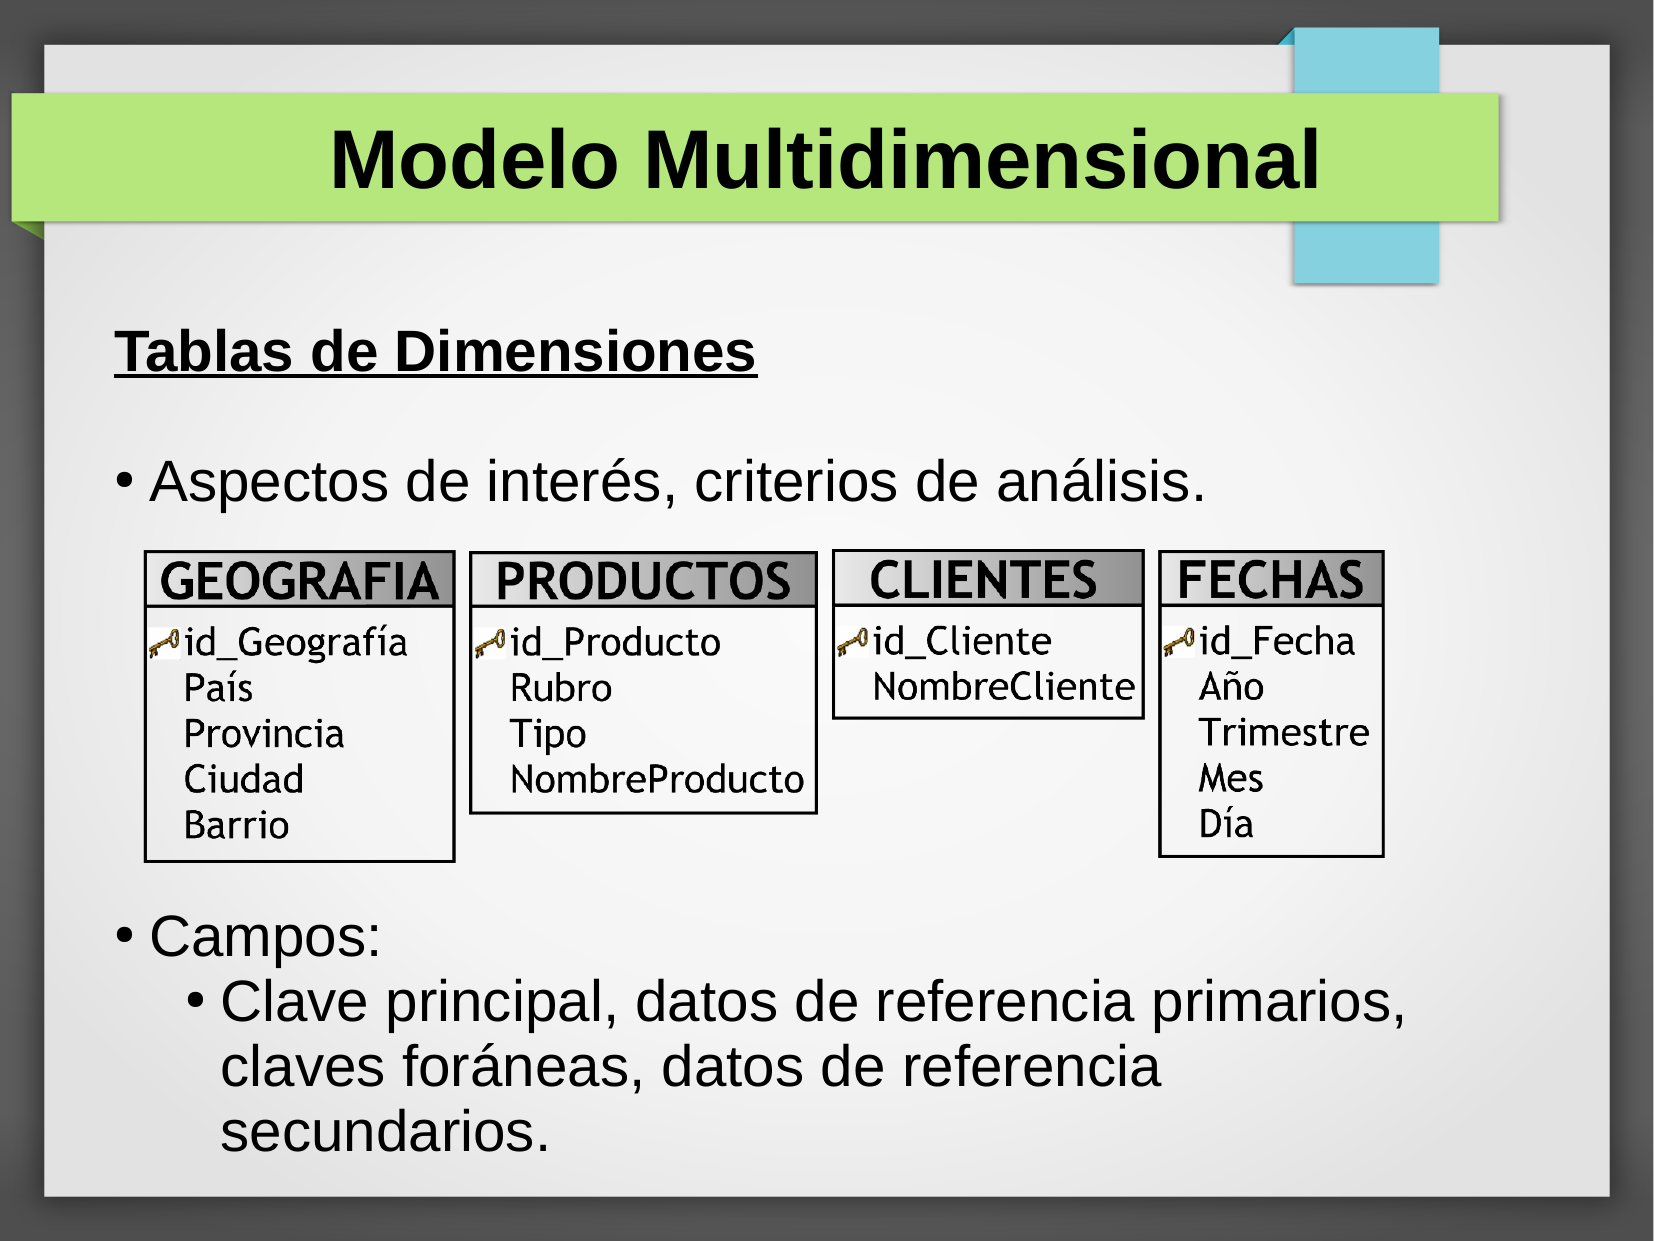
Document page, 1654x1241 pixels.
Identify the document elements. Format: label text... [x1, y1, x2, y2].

title Modelo Multidimensional [70, 106, 1583, 213]
text_box Tablas de Dimensiones Aspectos de interés, criterios de análisis. Campos: Clave principal, datos de referencia primarios, claves foráneas, datos de referencia secundarios. [99, 311, 1523, 1175]
picture [0, 0, 1654, 1241]
